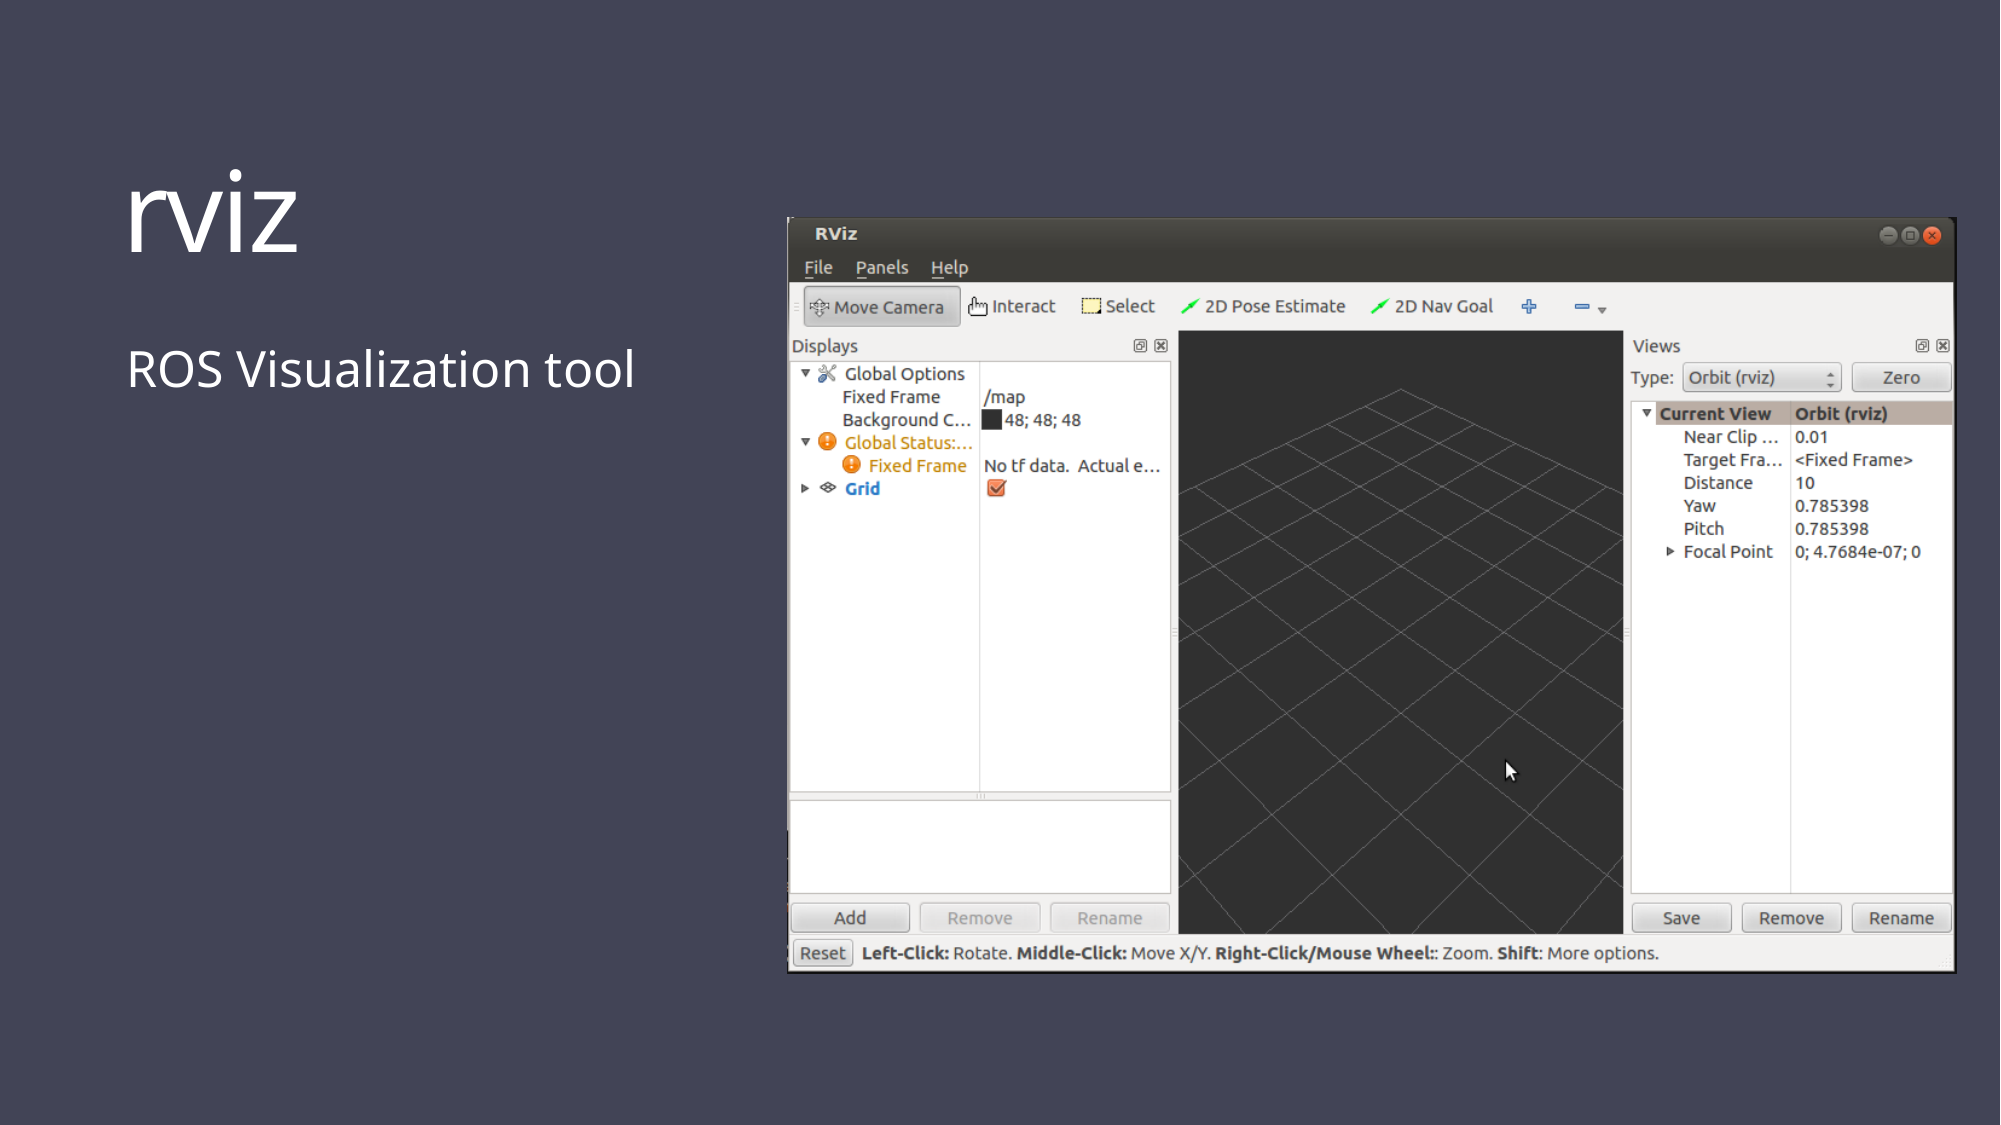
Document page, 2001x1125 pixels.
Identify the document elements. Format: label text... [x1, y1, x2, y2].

title rviz [107, 81, 1875, 354]
picture [787, 217, 1957, 975]
text_box ROS Visualization tool [110, 329, 750, 948]
